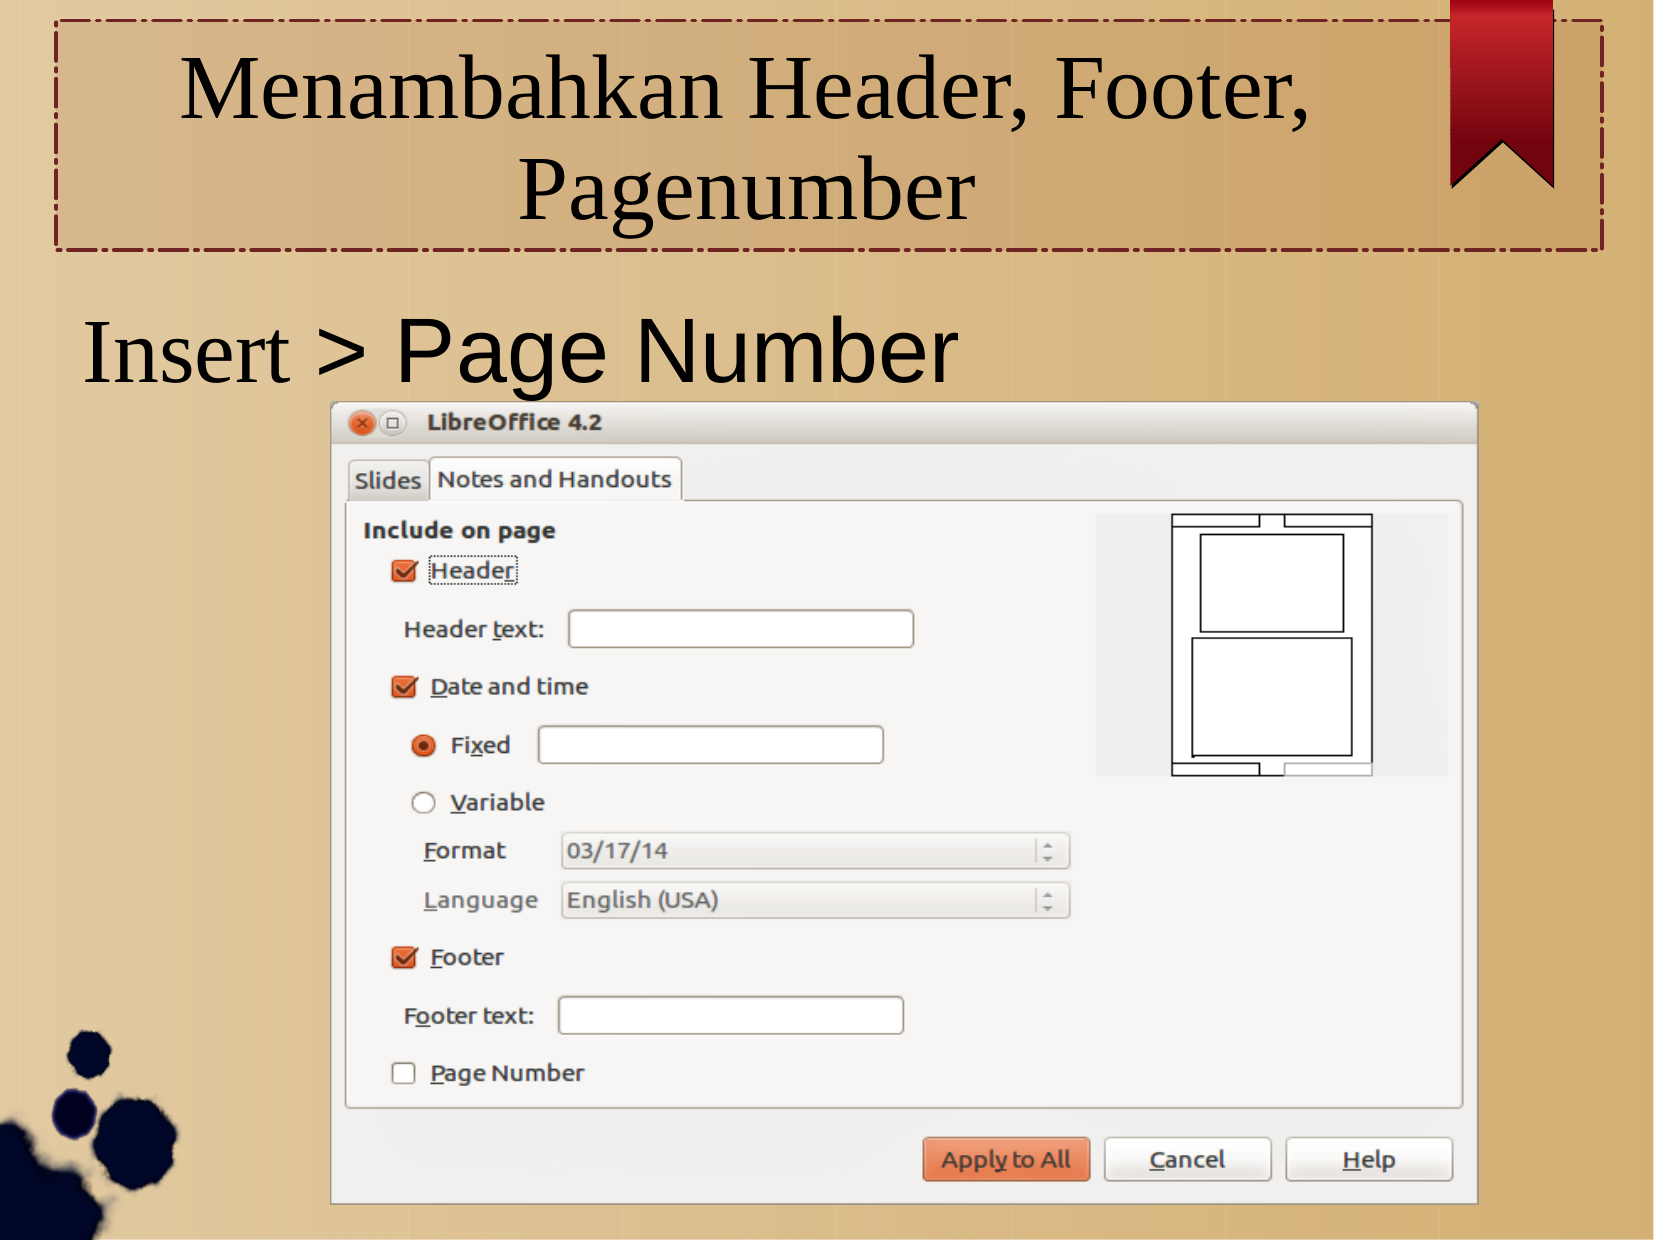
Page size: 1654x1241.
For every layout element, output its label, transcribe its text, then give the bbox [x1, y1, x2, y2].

title Menambahkan Header, Footer, Pagenumber [82, 35, 1412, 240]
picture [330, 401, 1479, 1205]
list Insert > Page Number [82, 299, 1571, 1019]
